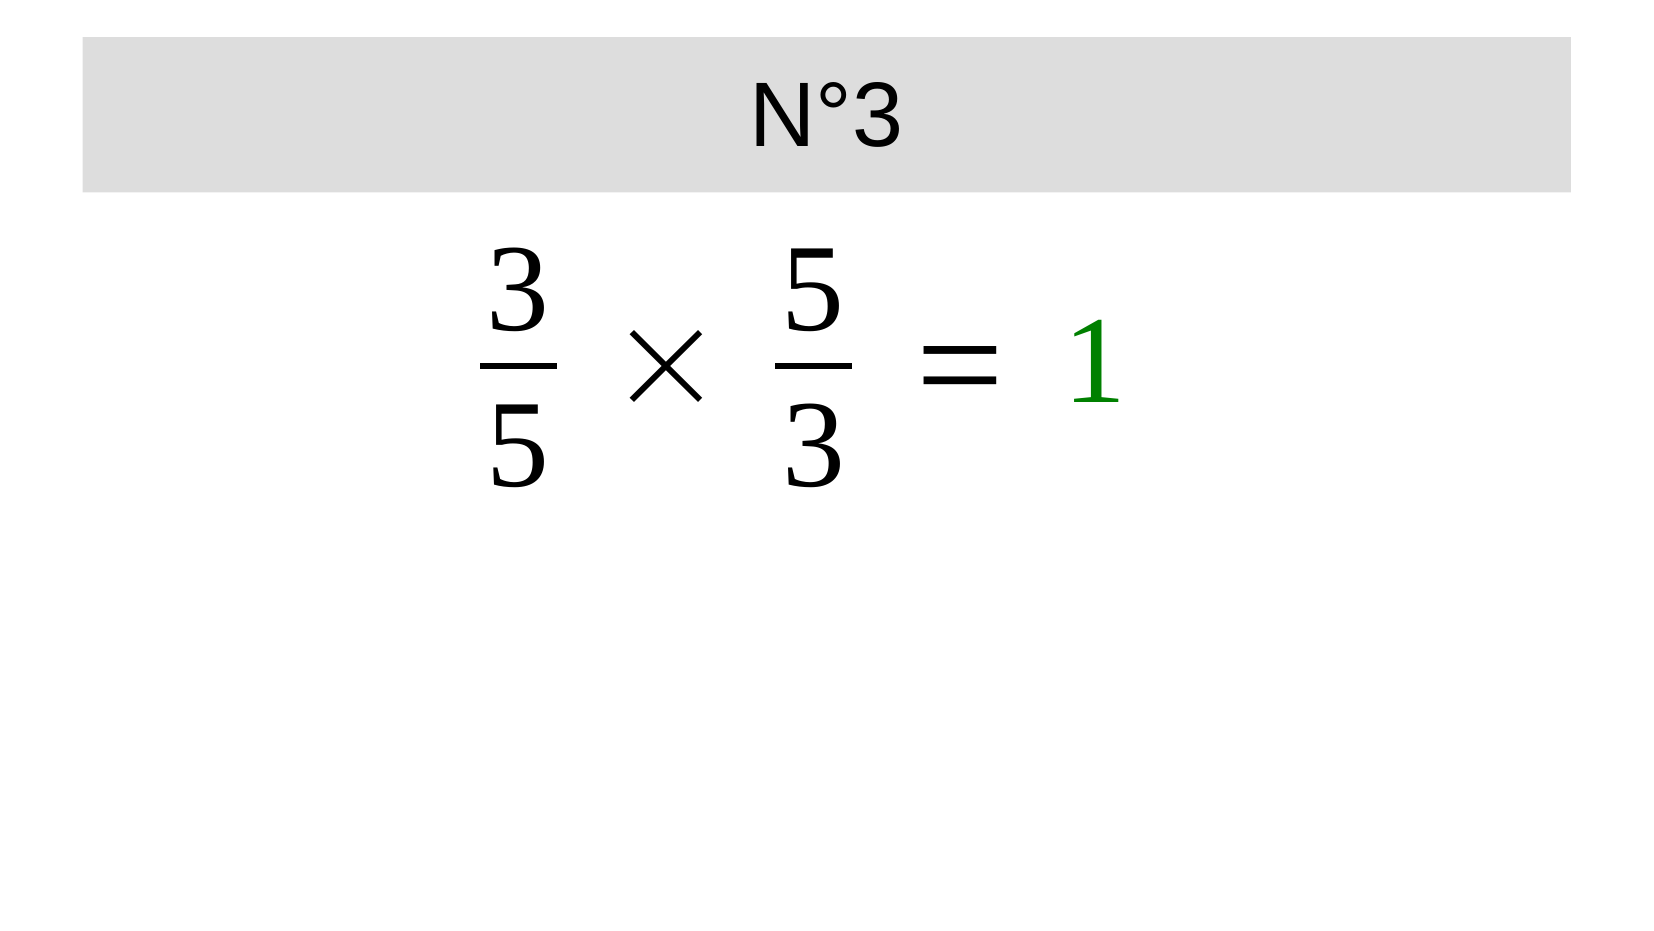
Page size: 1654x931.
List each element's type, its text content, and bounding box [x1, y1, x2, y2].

chart [448, 219, 1133, 659]
title N°3 [82, 37, 1571, 193]
